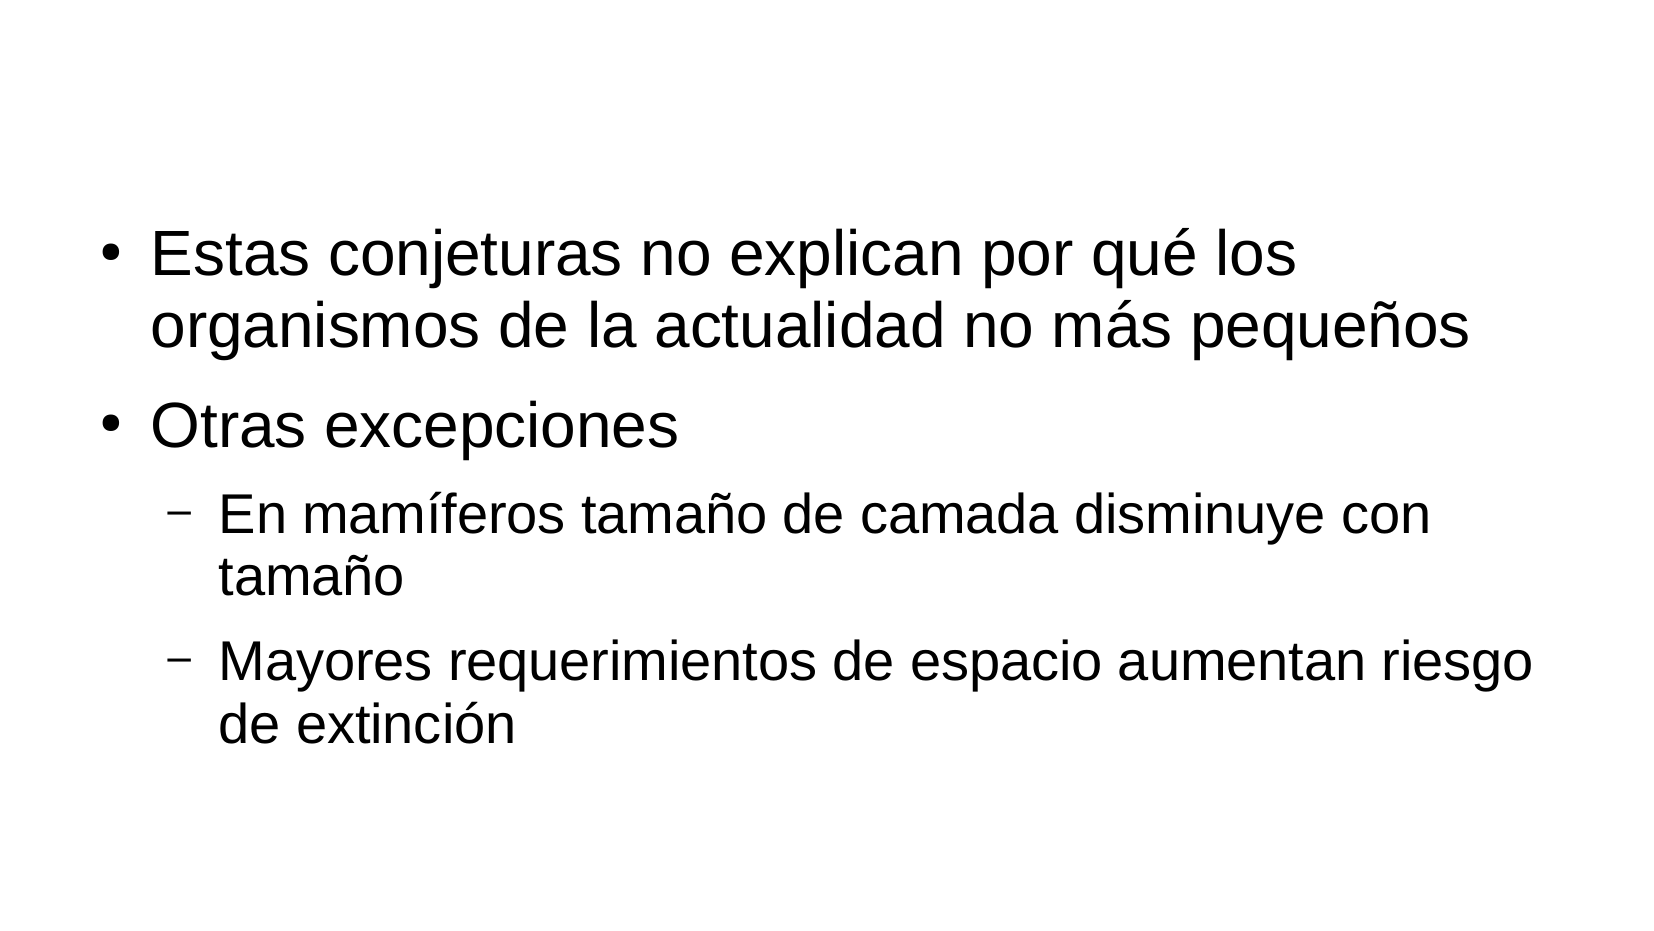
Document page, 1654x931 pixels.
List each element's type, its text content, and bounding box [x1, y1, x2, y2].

list Estas conjeturas no explican por qué los organismos de la actualidad no más pequeños Otras excepciones En mamíferos tamaño de camada disminuye con tamaño Mayores requerimientos de espacio aumentan riesgo de extinción [82, 217, 1571, 758]
